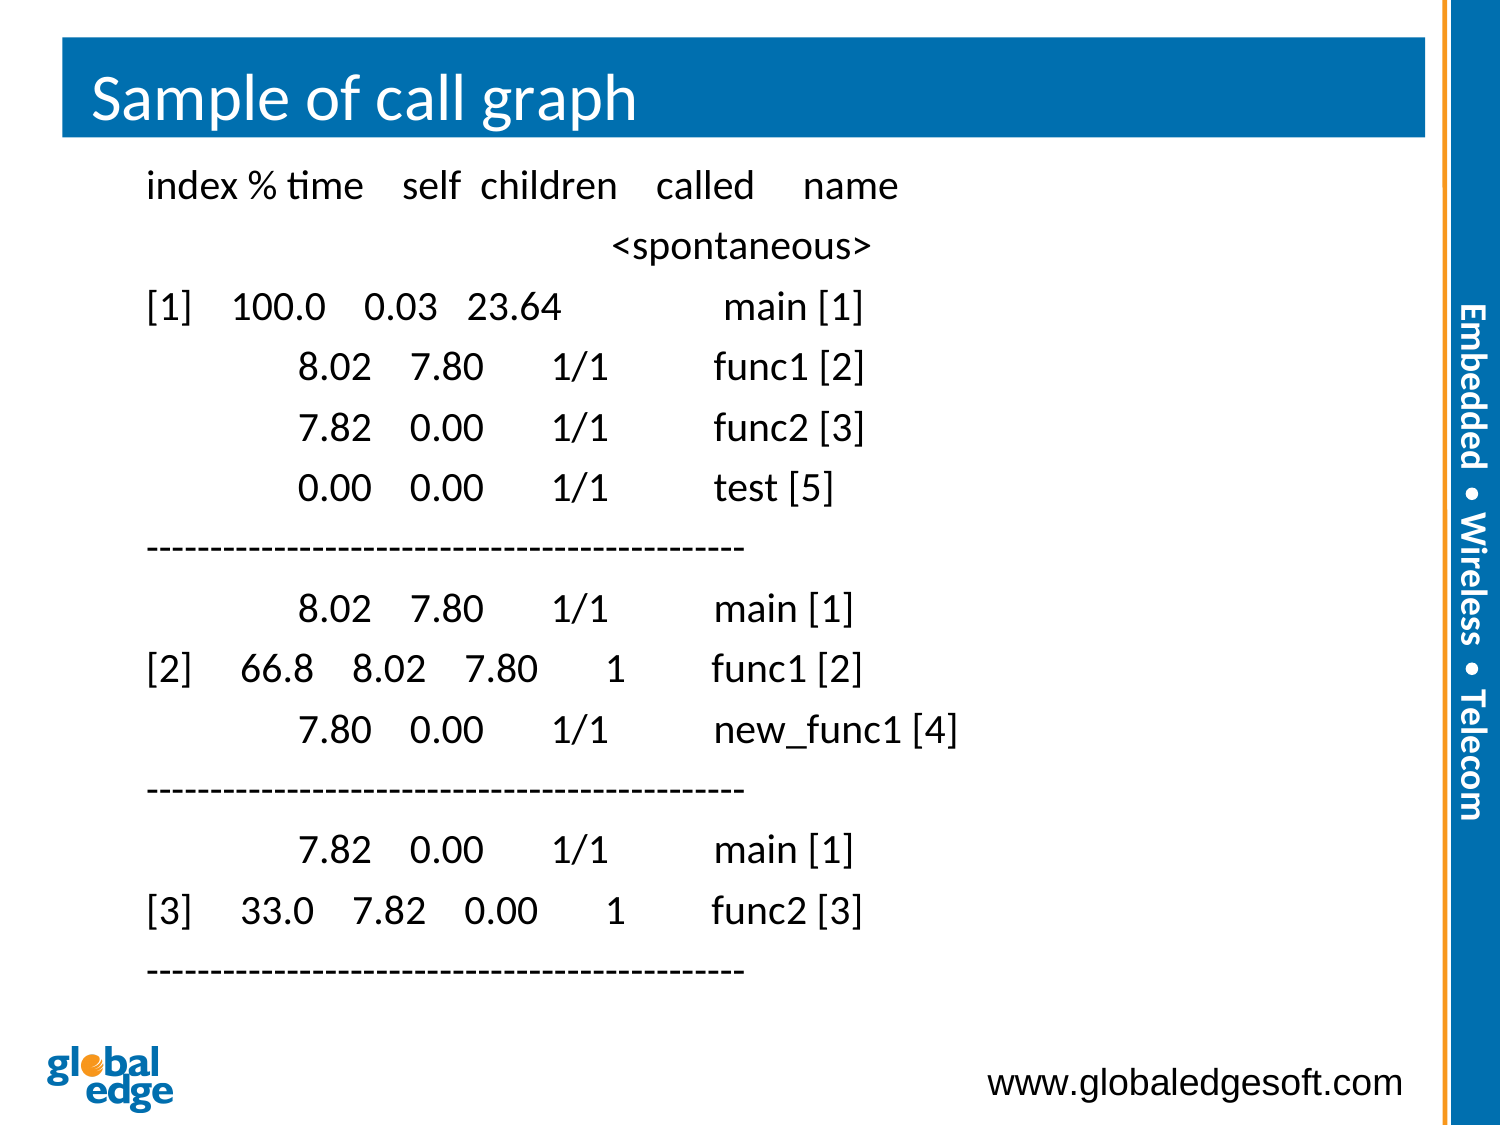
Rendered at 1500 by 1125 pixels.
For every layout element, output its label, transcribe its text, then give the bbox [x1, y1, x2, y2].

list index % time self children called name <spontaneous> [1] 100.0 0.03 23.64 main [1] 8.02 7.80 1/1 func1 [2] 7.82 0.00 1/1 func2 [3] 0.00 0.00 1/1 test [5] ----------------------------------------------- 8.02 7.80 1/1 main [1] [2] 66.8 8.02 7.80 1 func1 [2] 7.80 0.00 1/1 new_func1 [4] ----------------------------------------------- 7.82 0.00 1/1 main [1] [3] 33.0 7.82 0.00 1 func2 [3] ----------------------------------------------- [75, 149, 1424, 1051]
title Sample of call graph [76, 0, 1426, 188]
picture [34, 1034, 185, 1125]
